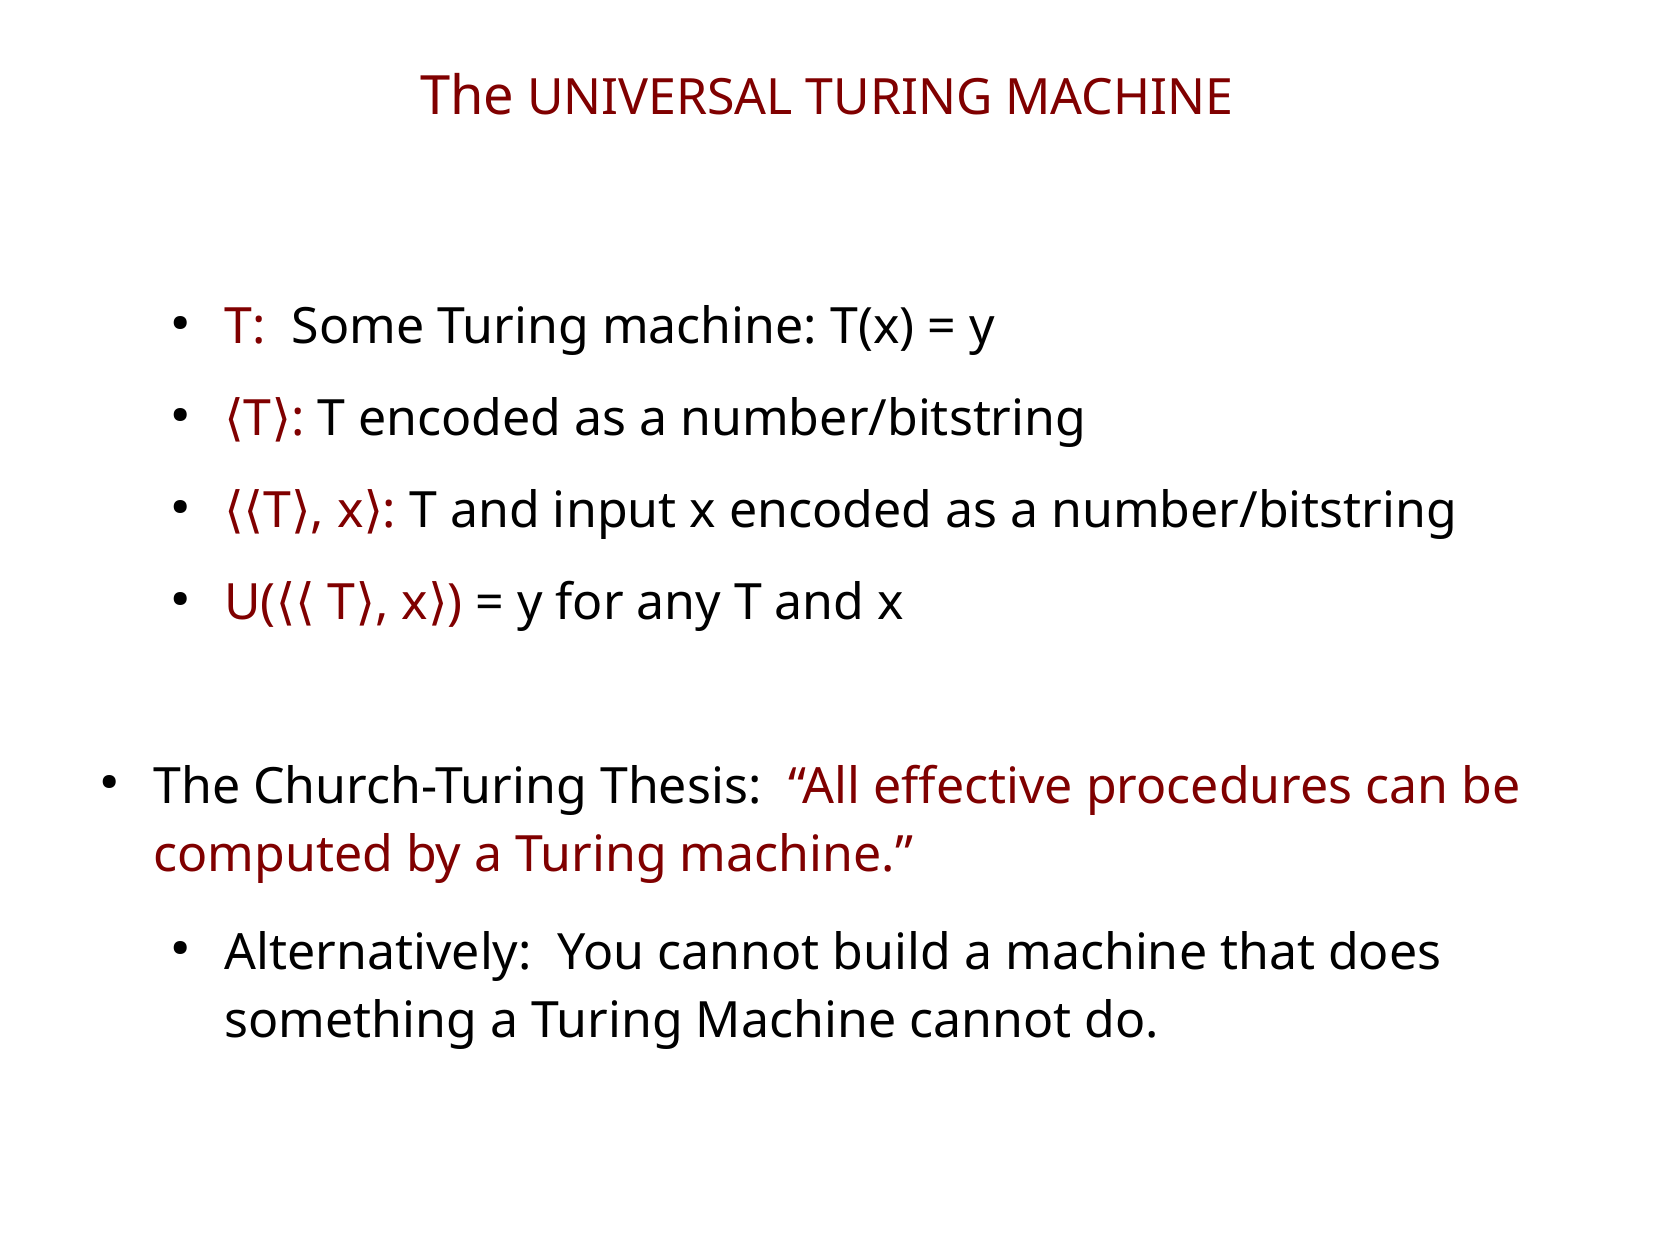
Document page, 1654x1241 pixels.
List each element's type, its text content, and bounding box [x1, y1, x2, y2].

title The UNIVERSAL TURING MACHINE [82, 62, 1571, 125]
list T: Some Turing machine: T(x) = y ⟨T⟩: T encoded as a number/bitstring ⟨⟨T⟩, x⟩: T and input x encoded as a number/bitstring U(⟨⟨ T⟩, x⟩) = y for any T and x The Church-Turing Thesis: “All effective procedures can be computed by a Turing machine.” Alternatively: You cannot build a machine that does something a Turing Machine cannot do. [82, 290, 1571, 1109]
